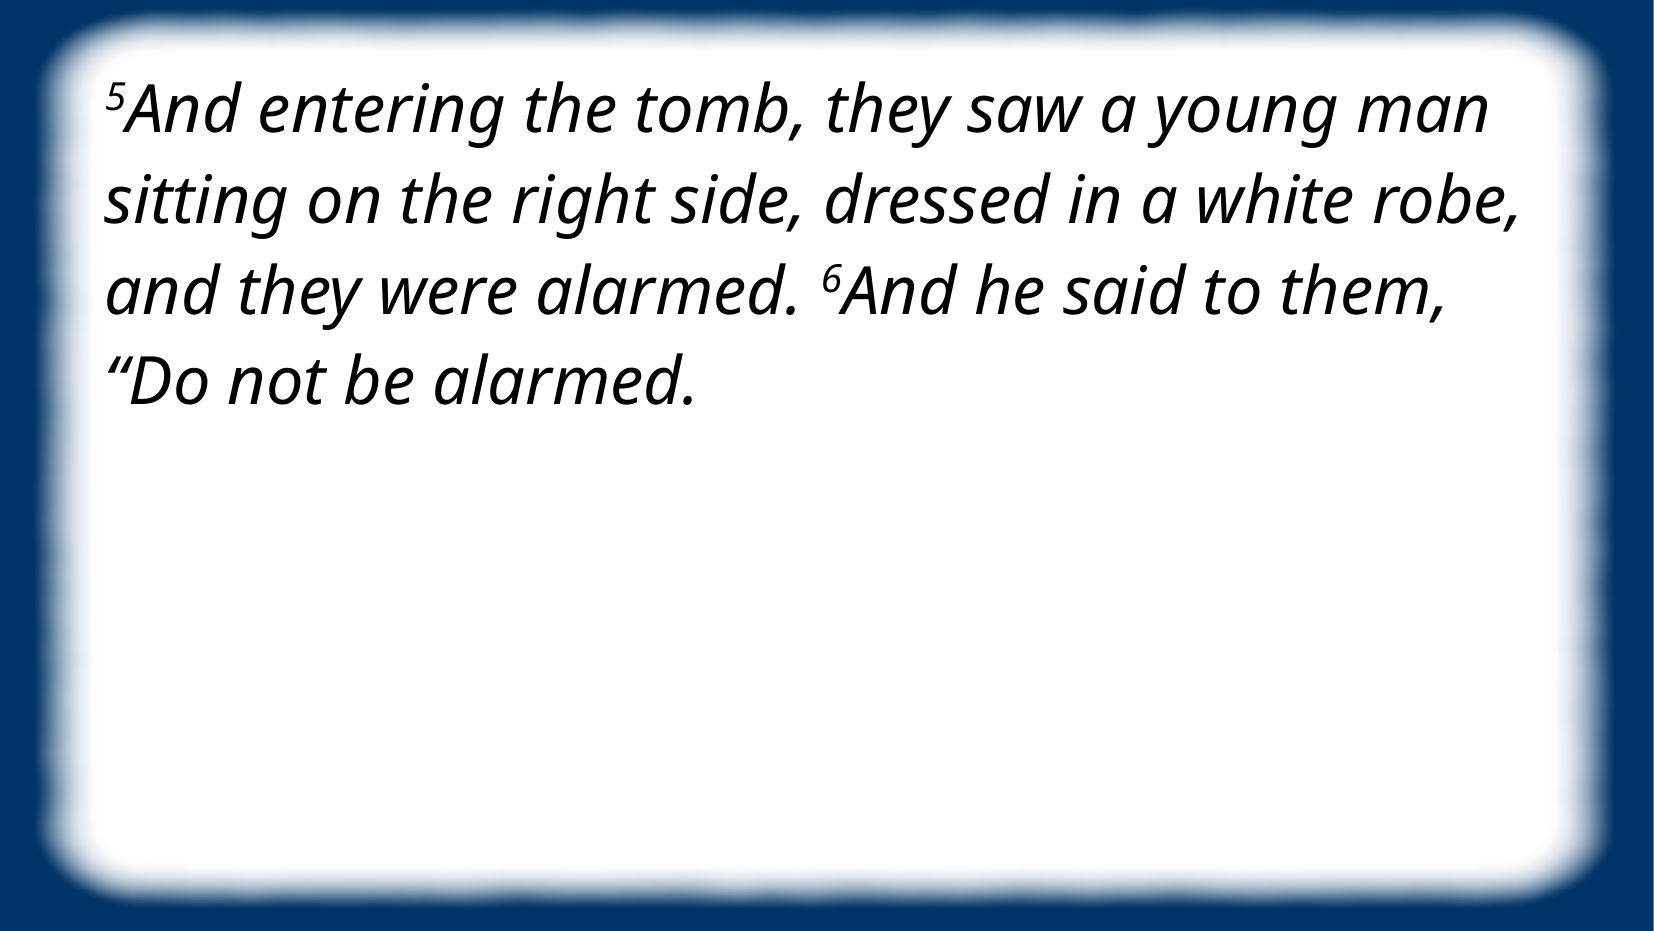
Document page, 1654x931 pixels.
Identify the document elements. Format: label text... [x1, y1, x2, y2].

picture [0, 0, 1654, 931]
text_box 5And entering the tomb, they saw a young man sitting on the right side, dressed in a white robe, and they were alarmed. 6And he said to them, “Do not be alarmed. [90, 53, 1546, 451]
